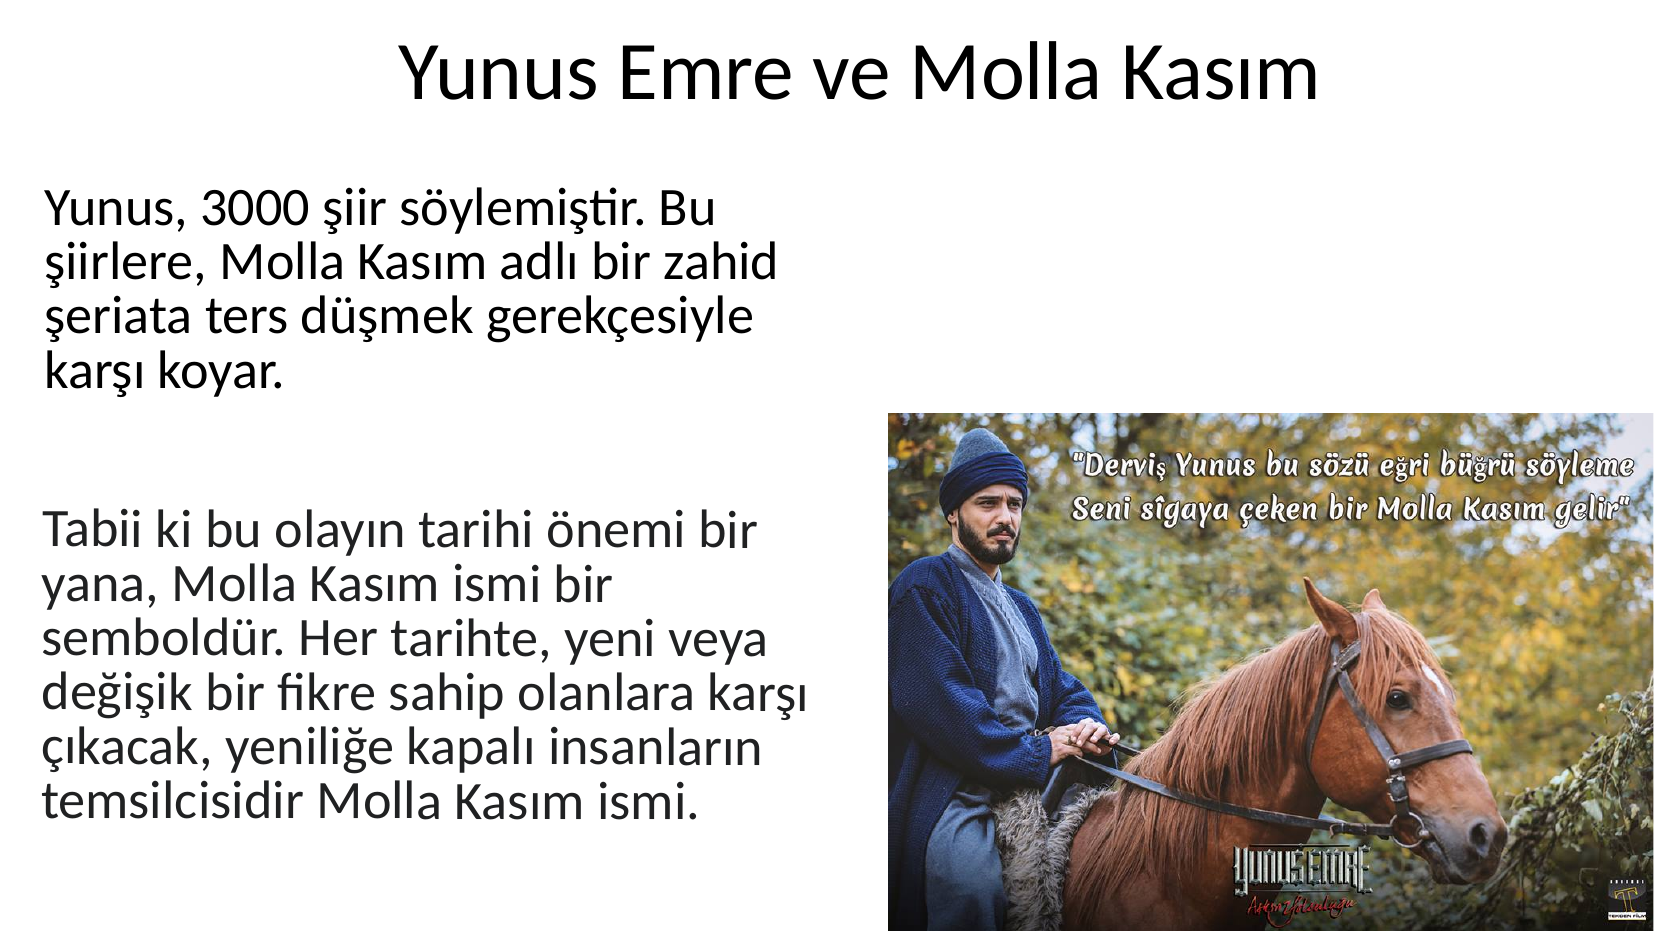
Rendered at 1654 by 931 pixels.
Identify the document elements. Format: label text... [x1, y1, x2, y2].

picture [888, 413, 1654, 931]
text_box Yunus, 3000 şiir söylemiştir. Bu şiirlere, Molla Kasım adlı bir zahid şeriata ters düşmek gerekçesiyle karşı koyar. [29, 177, 798, 443]
text_box Tabii ki bu olayın tarihi önemi bir yana, Molla Kasım ismi bir semboldür. Her tarihte, yeni veya değişik bir fikre sahip olanlara karşı çıkacak, yeniliğe kapalı insanların temsilcisidir Molla Kasım ismi. [26, 498, 827, 916]
text_box Yunus Emre ve Molla Kasım [383, 29, 1338, 128]
